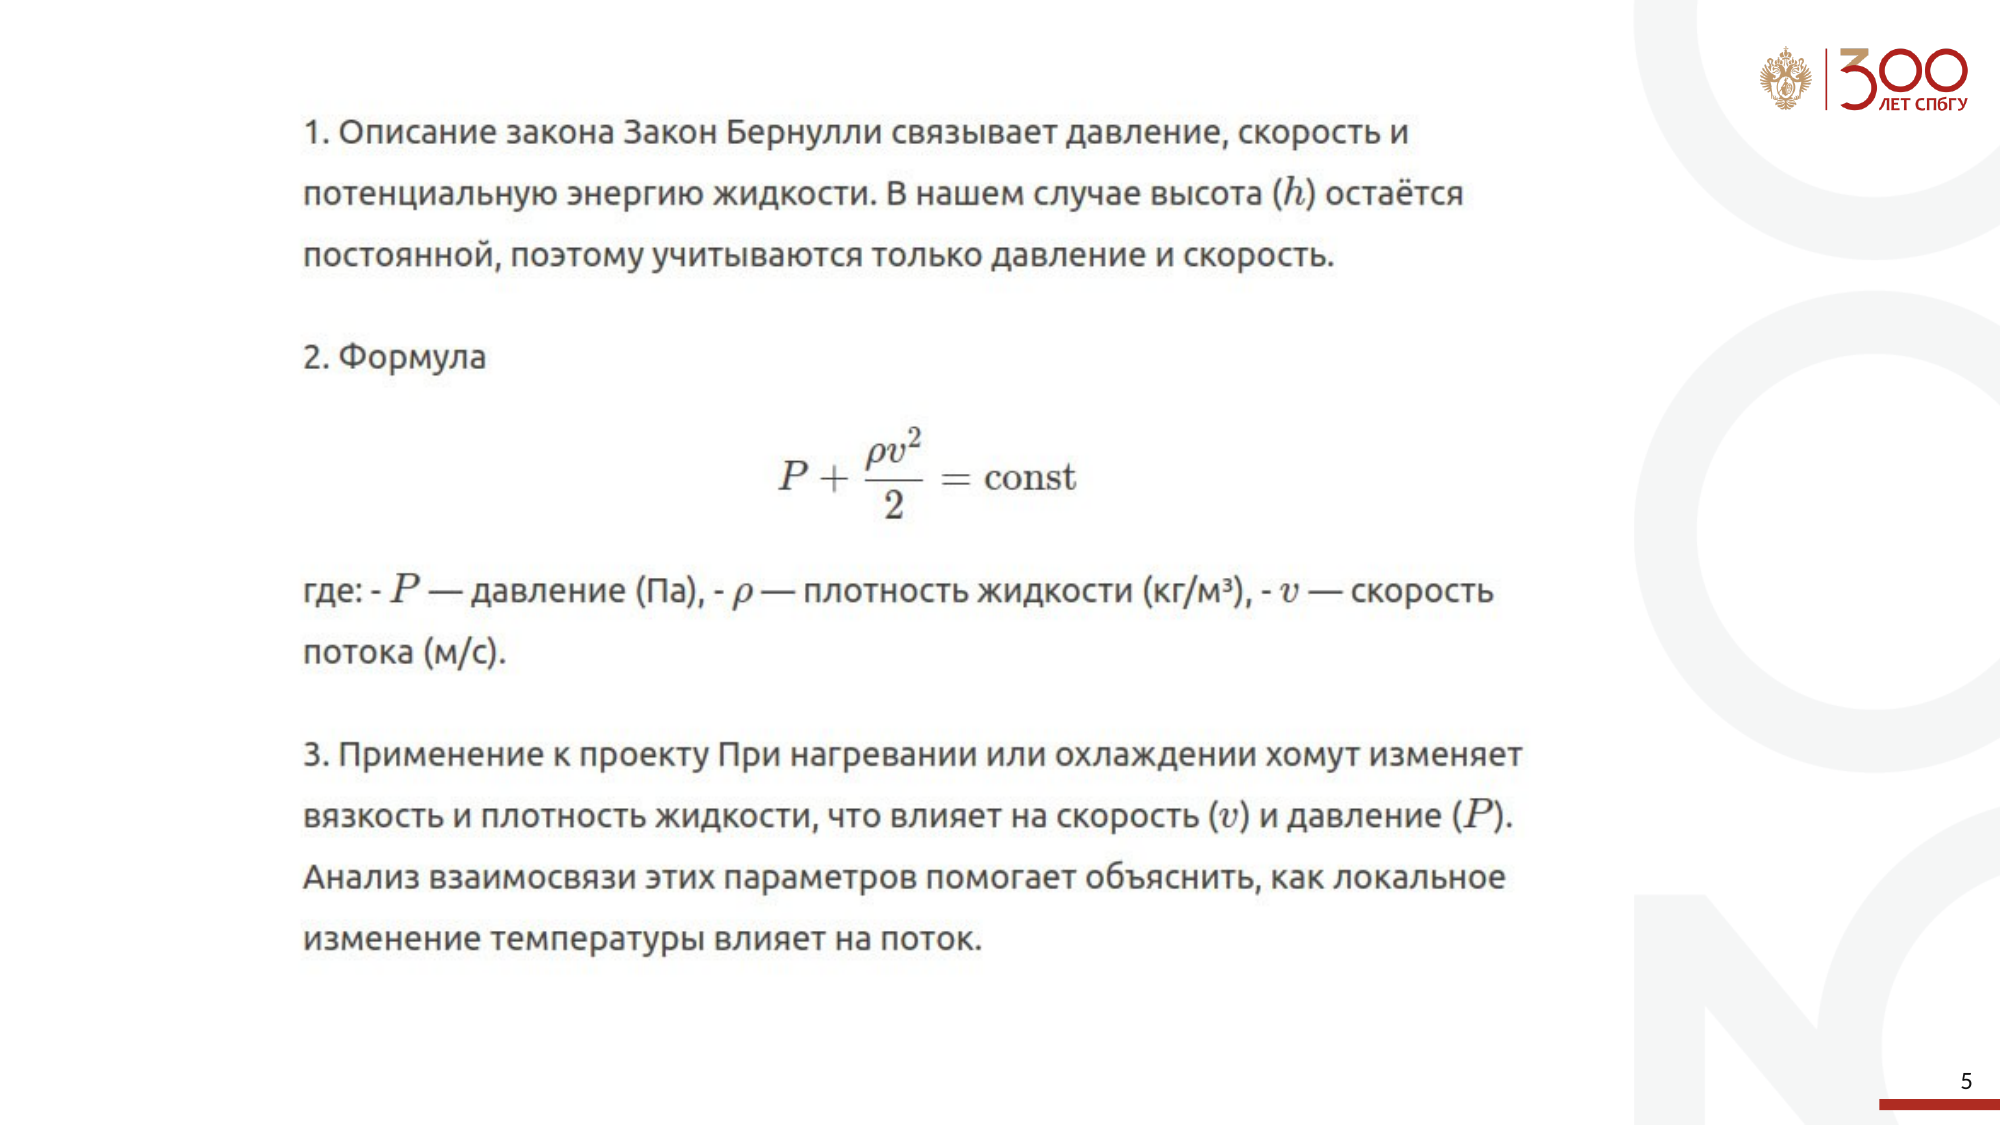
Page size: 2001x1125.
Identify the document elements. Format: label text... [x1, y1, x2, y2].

text_box <number> [1879, 1059, 1989, 1099]
picture [274, 0, 2000, 1125]
